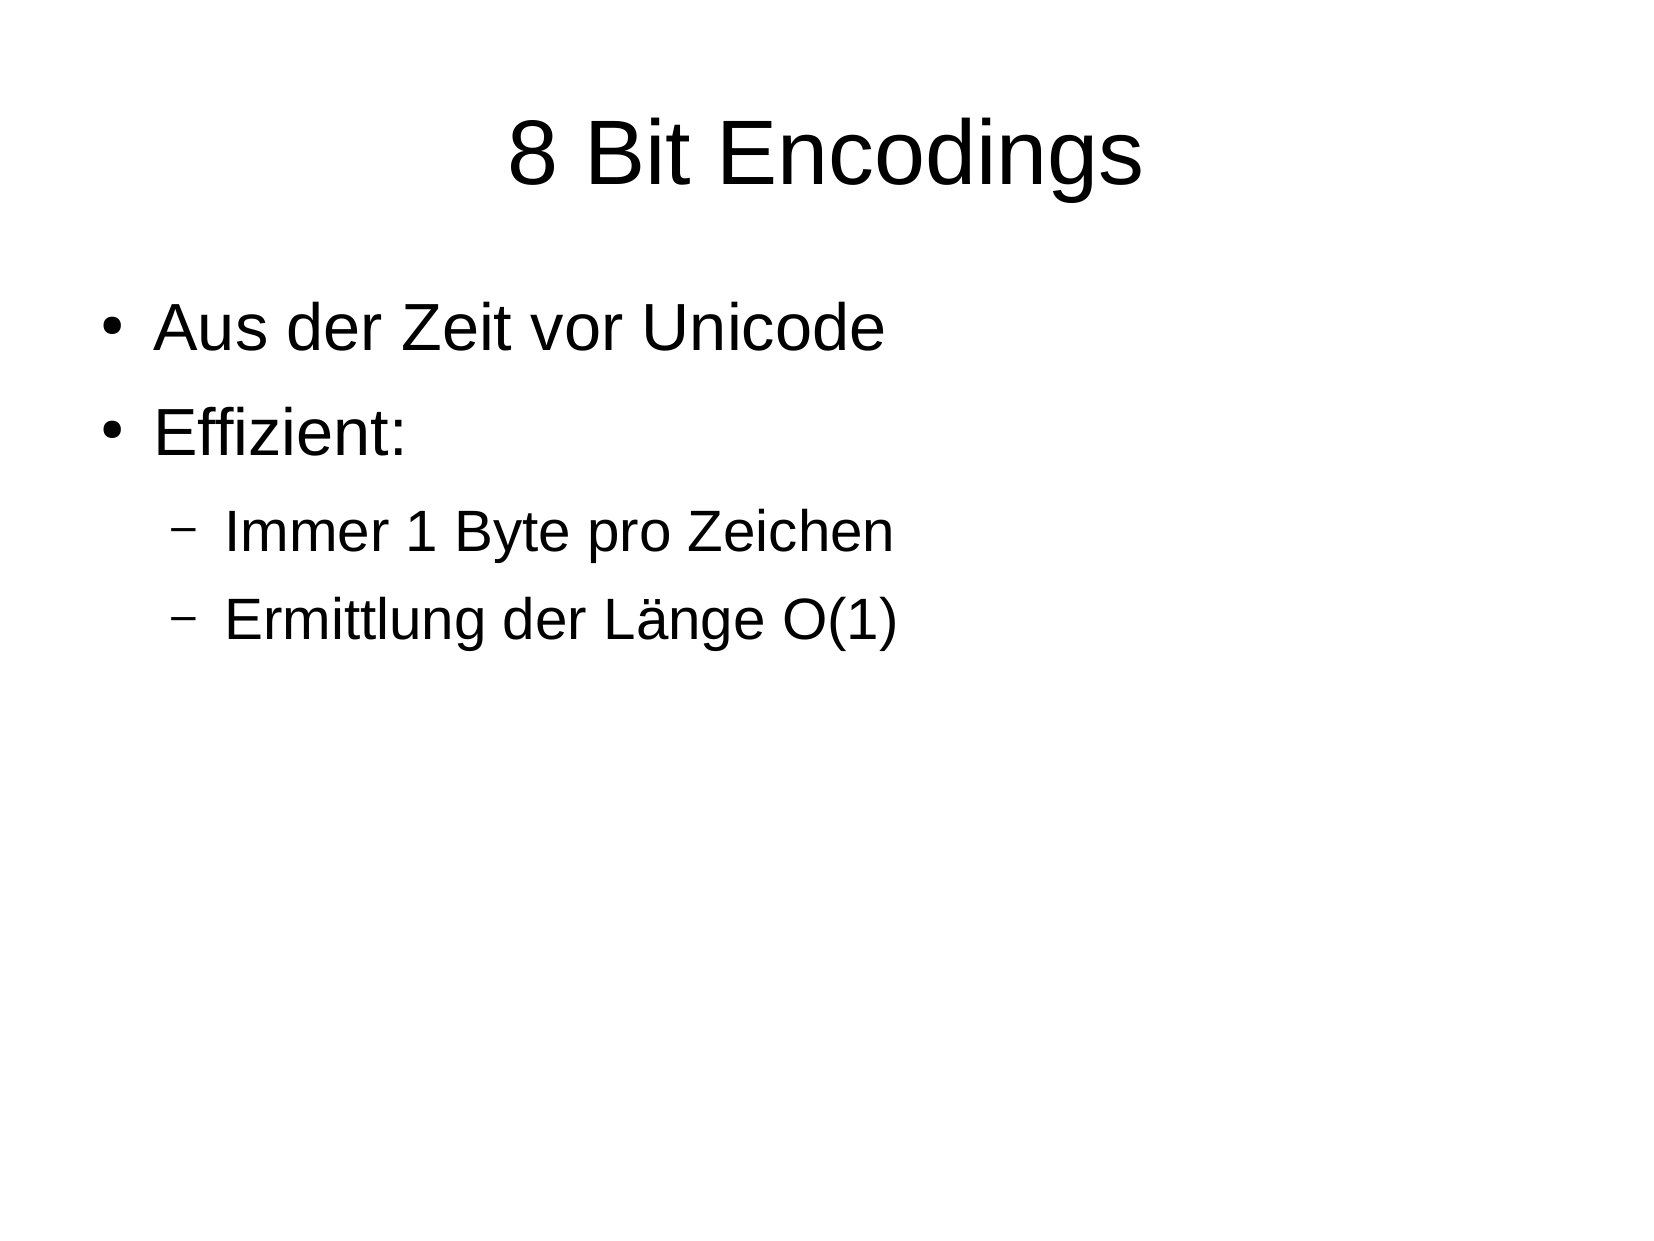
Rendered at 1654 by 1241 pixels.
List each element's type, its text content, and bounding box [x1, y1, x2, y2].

title 8 Bit Encodings [82, 49, 1571, 257]
list Aus der Zeit vor Unicode Effizient: Immer 1 Byte pro Zeichen Ermittlung der Länge O(1) [82, 290, 1571, 1010]
